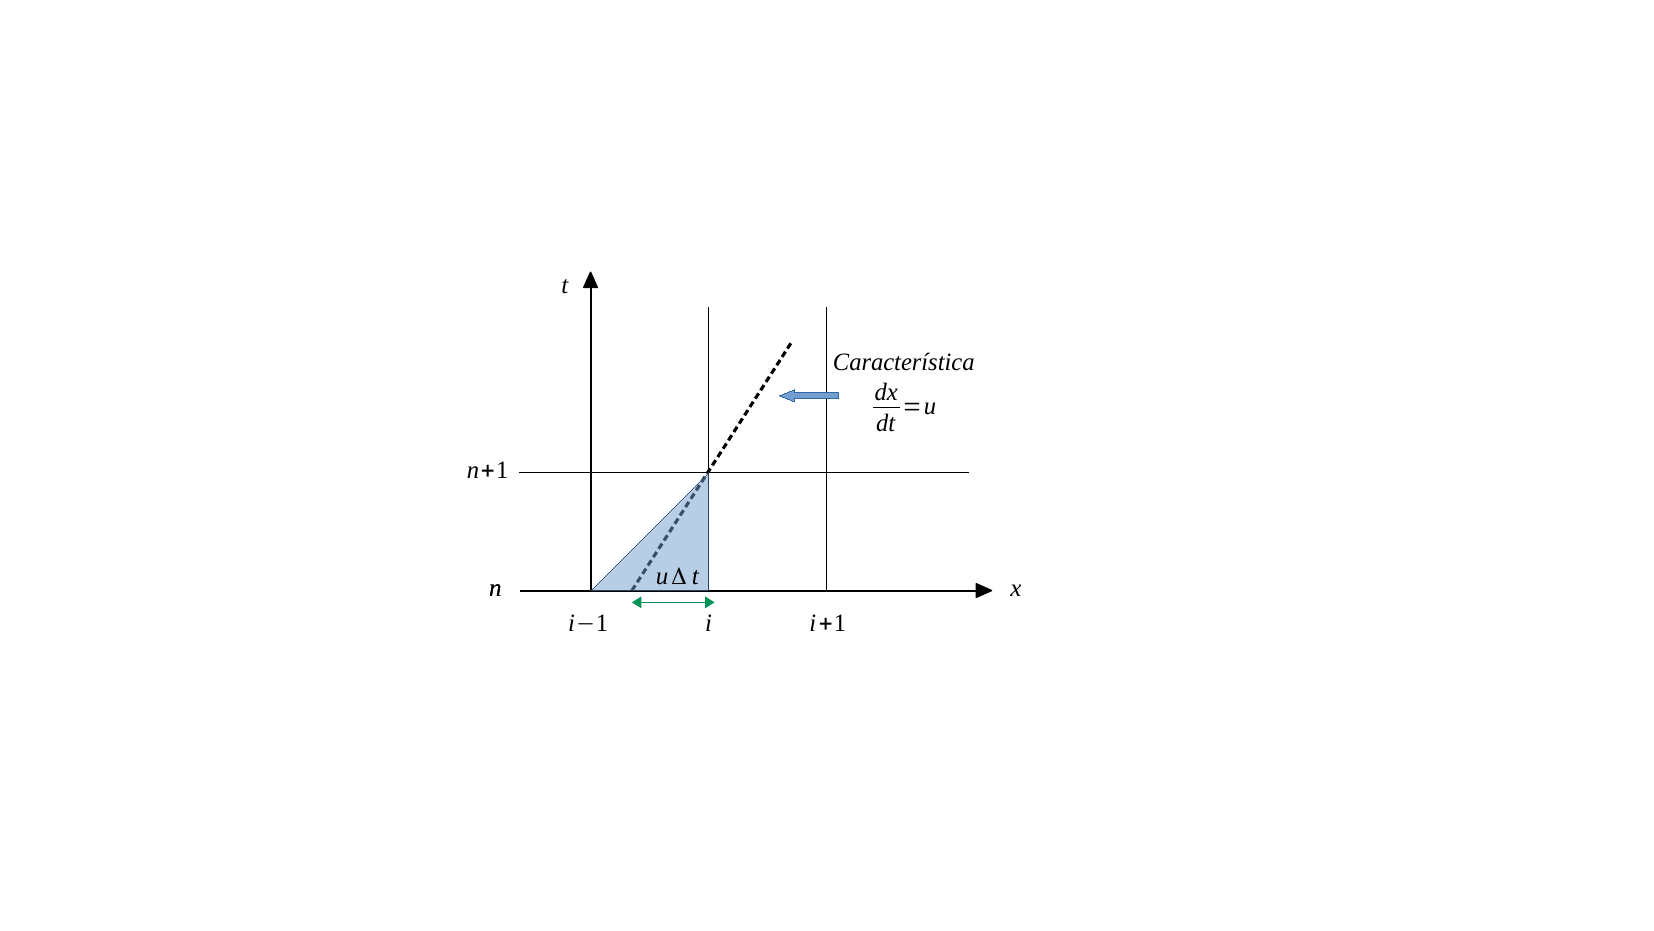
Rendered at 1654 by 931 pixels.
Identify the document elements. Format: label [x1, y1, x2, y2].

chart [460, 456, 515, 485]
chart [561, 610, 615, 638]
chart [649, 562, 706, 591]
chart [826, 348, 982, 438]
chart [803, 610, 852, 638]
text_box [779, 389, 839, 402]
chart [555, 271, 576, 300]
chart [699, 610, 719, 638]
chart [482, 574, 508, 603]
chart [1002, 574, 1029, 603]
text_box [590, 472, 709, 591]
